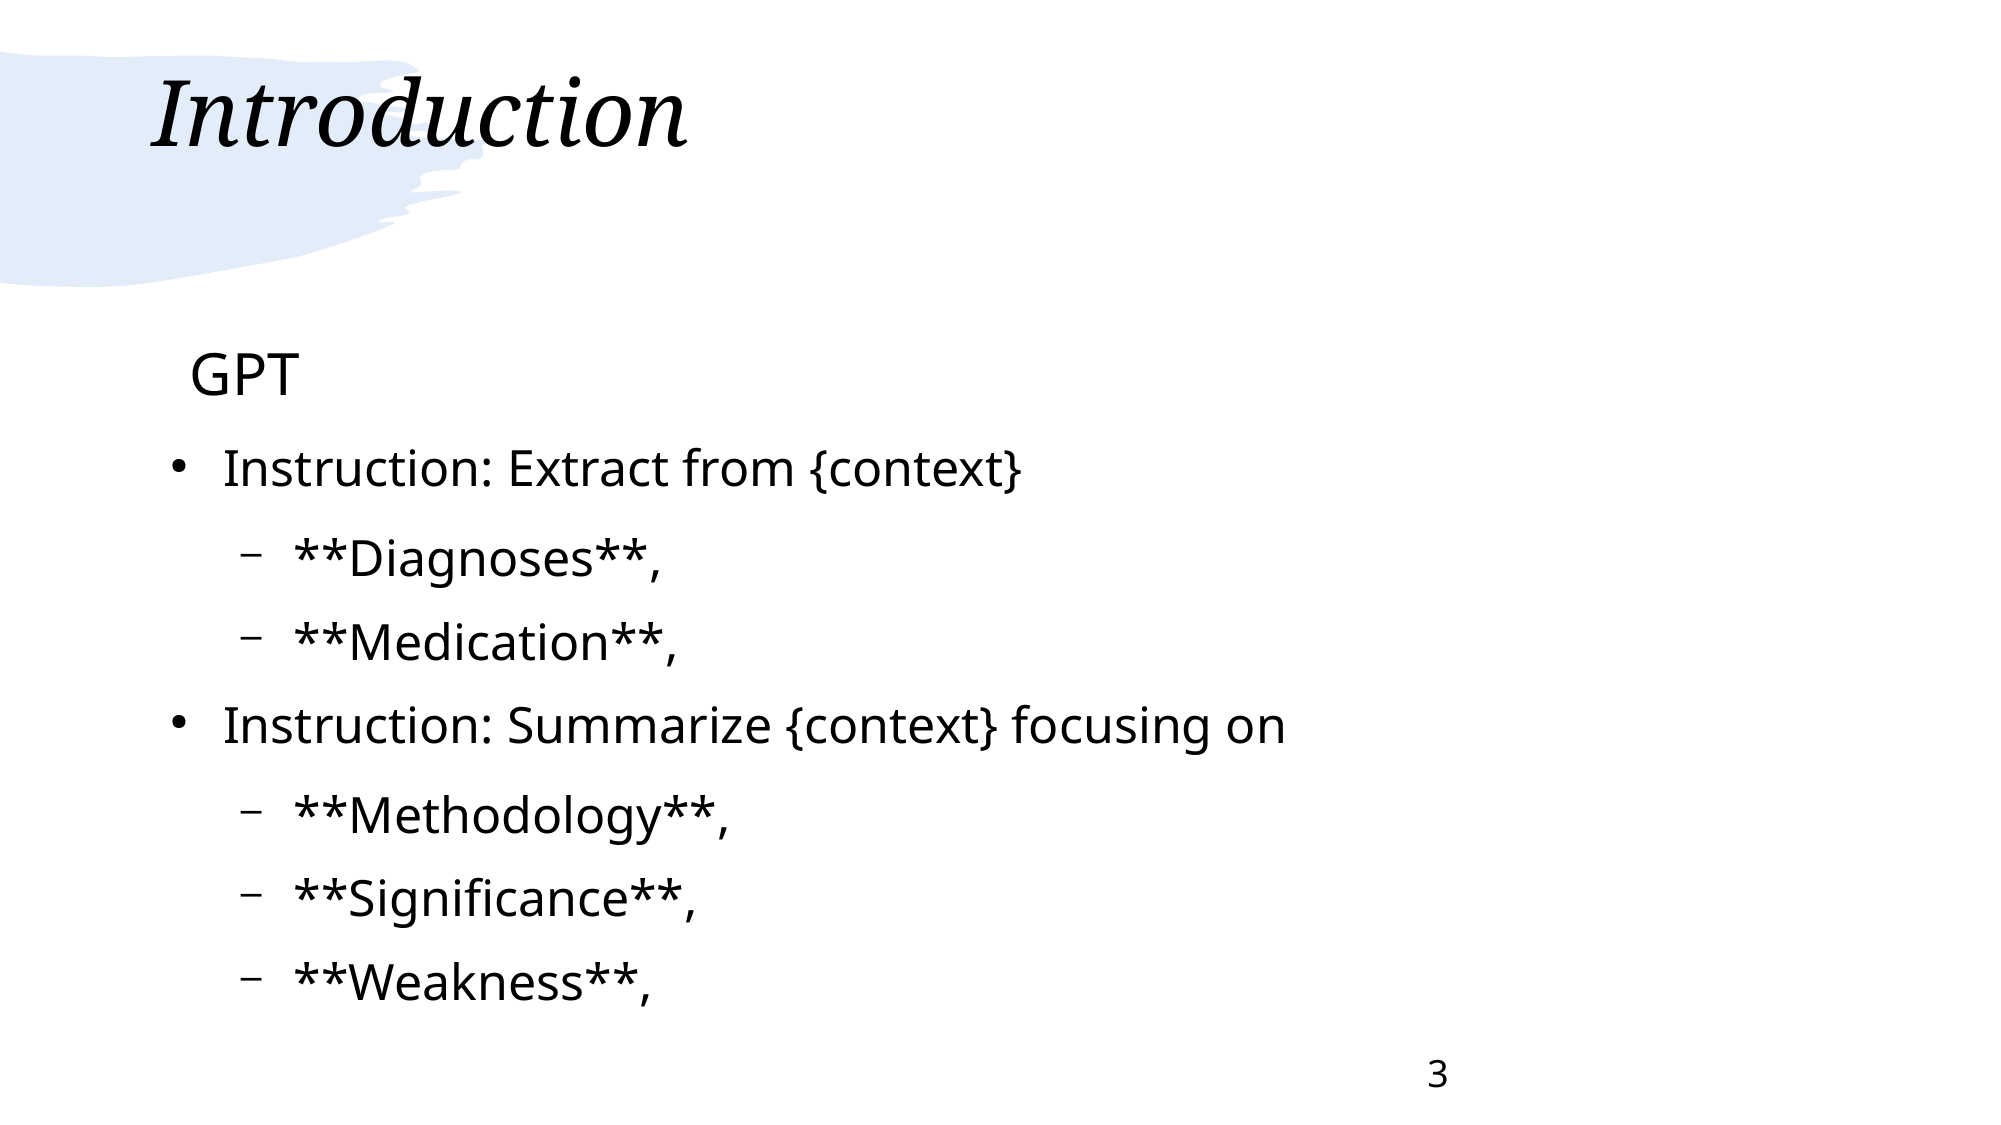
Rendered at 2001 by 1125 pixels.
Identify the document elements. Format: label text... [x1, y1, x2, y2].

list GPT Instruction: Extract from {context} **Diagnoses**, **Medication**, Instruction: Summarize {context} focusing on **Methodology**, **Significance**, **Weakness**, [137, 329, 1863, 1013]
slide_number <number> [1412, 1042, 1863, 1103]
title Introduction [137, 59, 1863, 278]
